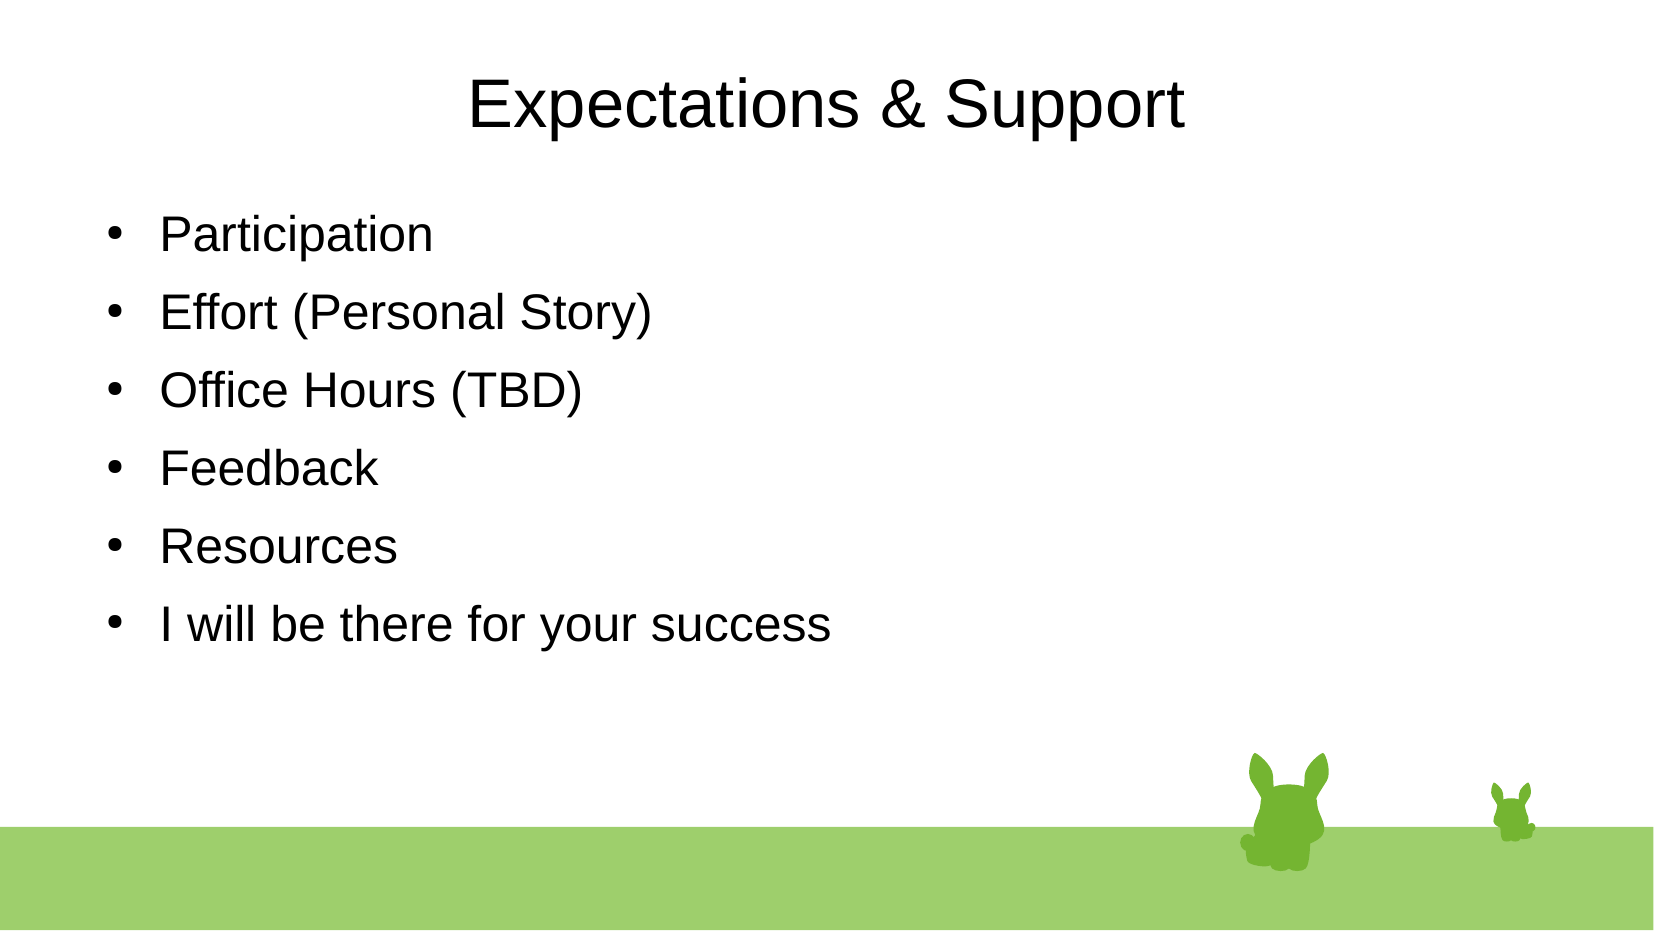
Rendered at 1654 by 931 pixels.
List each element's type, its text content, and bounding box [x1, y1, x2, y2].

list Participation Effort (Personal Story) Office Hours (TBD) Feedback Resources I will be there for your success [88, 206, 1565, 739]
title Expectations & Support [88, 29, 1565, 178]
